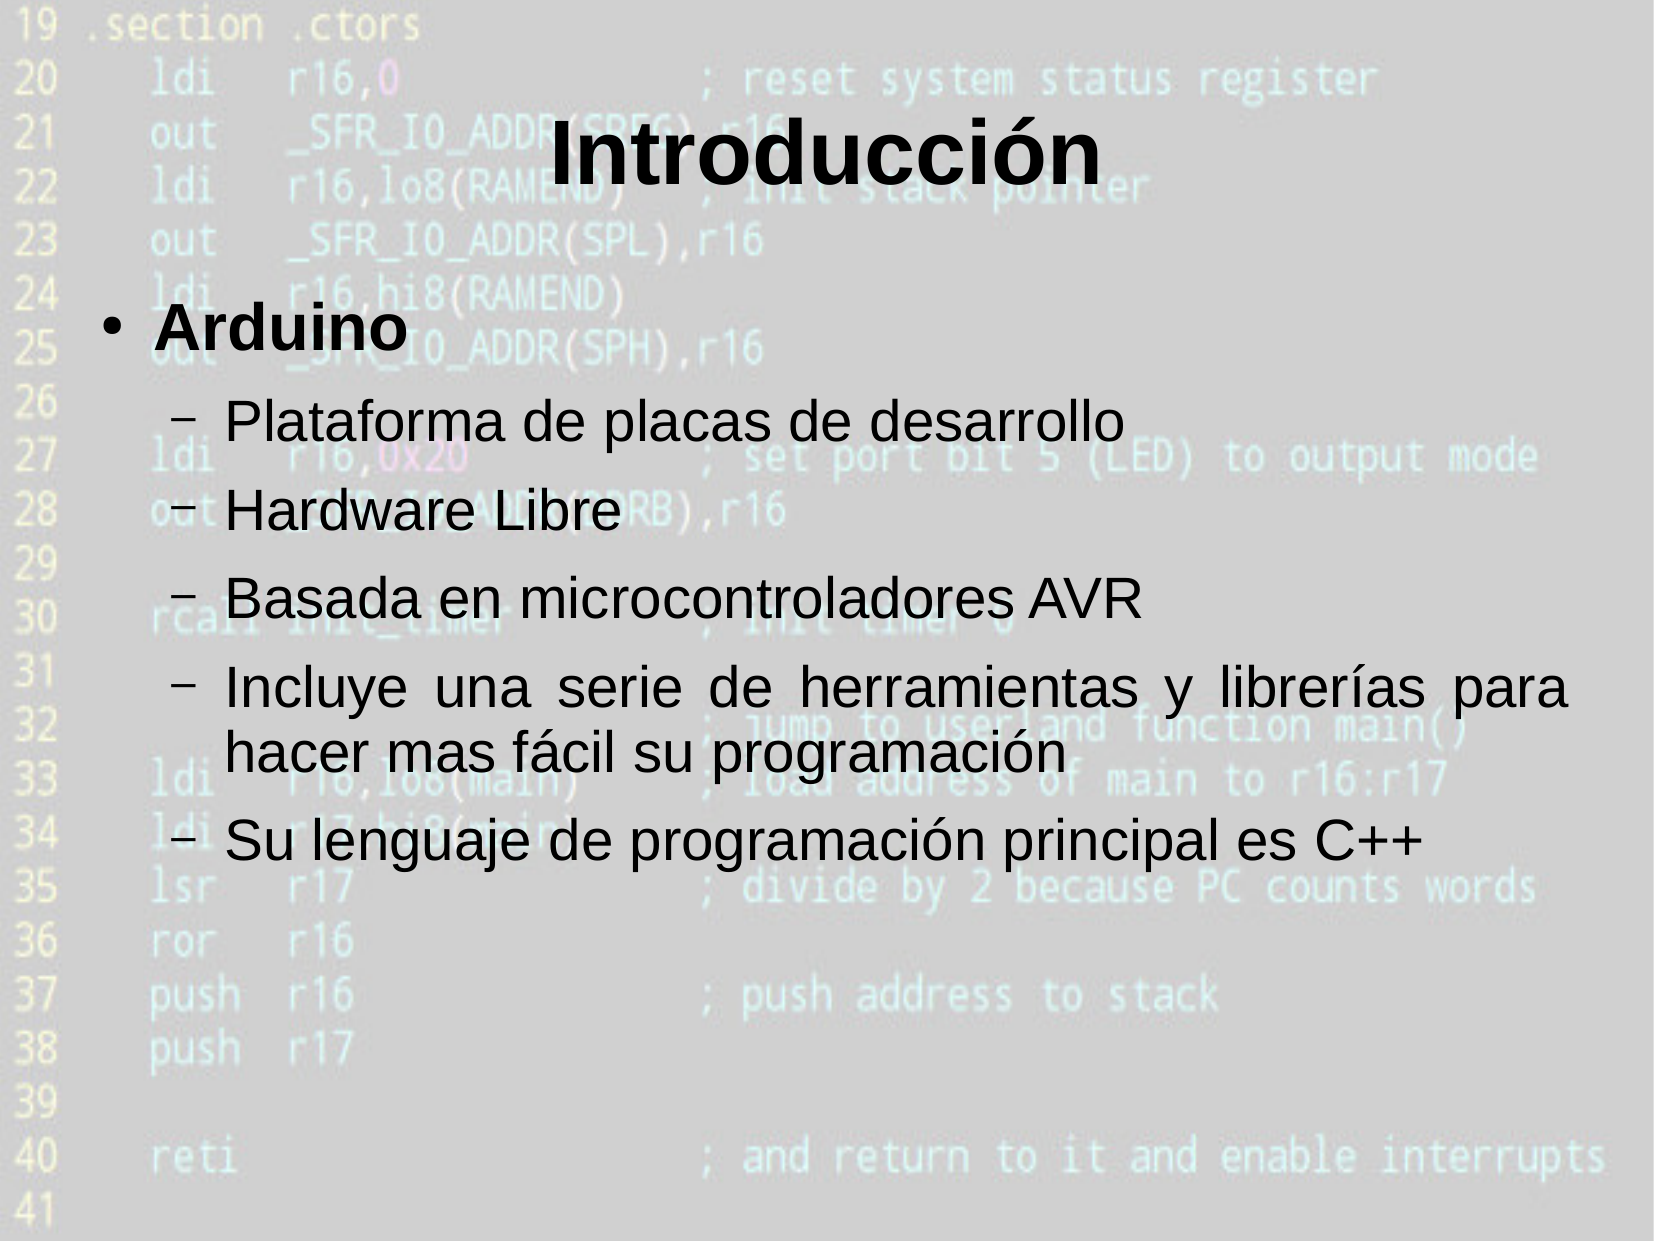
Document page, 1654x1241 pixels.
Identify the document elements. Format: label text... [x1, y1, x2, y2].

picture [0, 0, 1654, 1241]
list Arduino Plataforma de placas de desarrollo Hardware Libre Basada en microcontroladores AVR Incluye una serie de herramientas y librerías para hacer mas fácil su programación Su lenguaje de programación principal es C++ [82, 290, 1571, 1010]
title Introducción [82, 49, 1571, 257]
